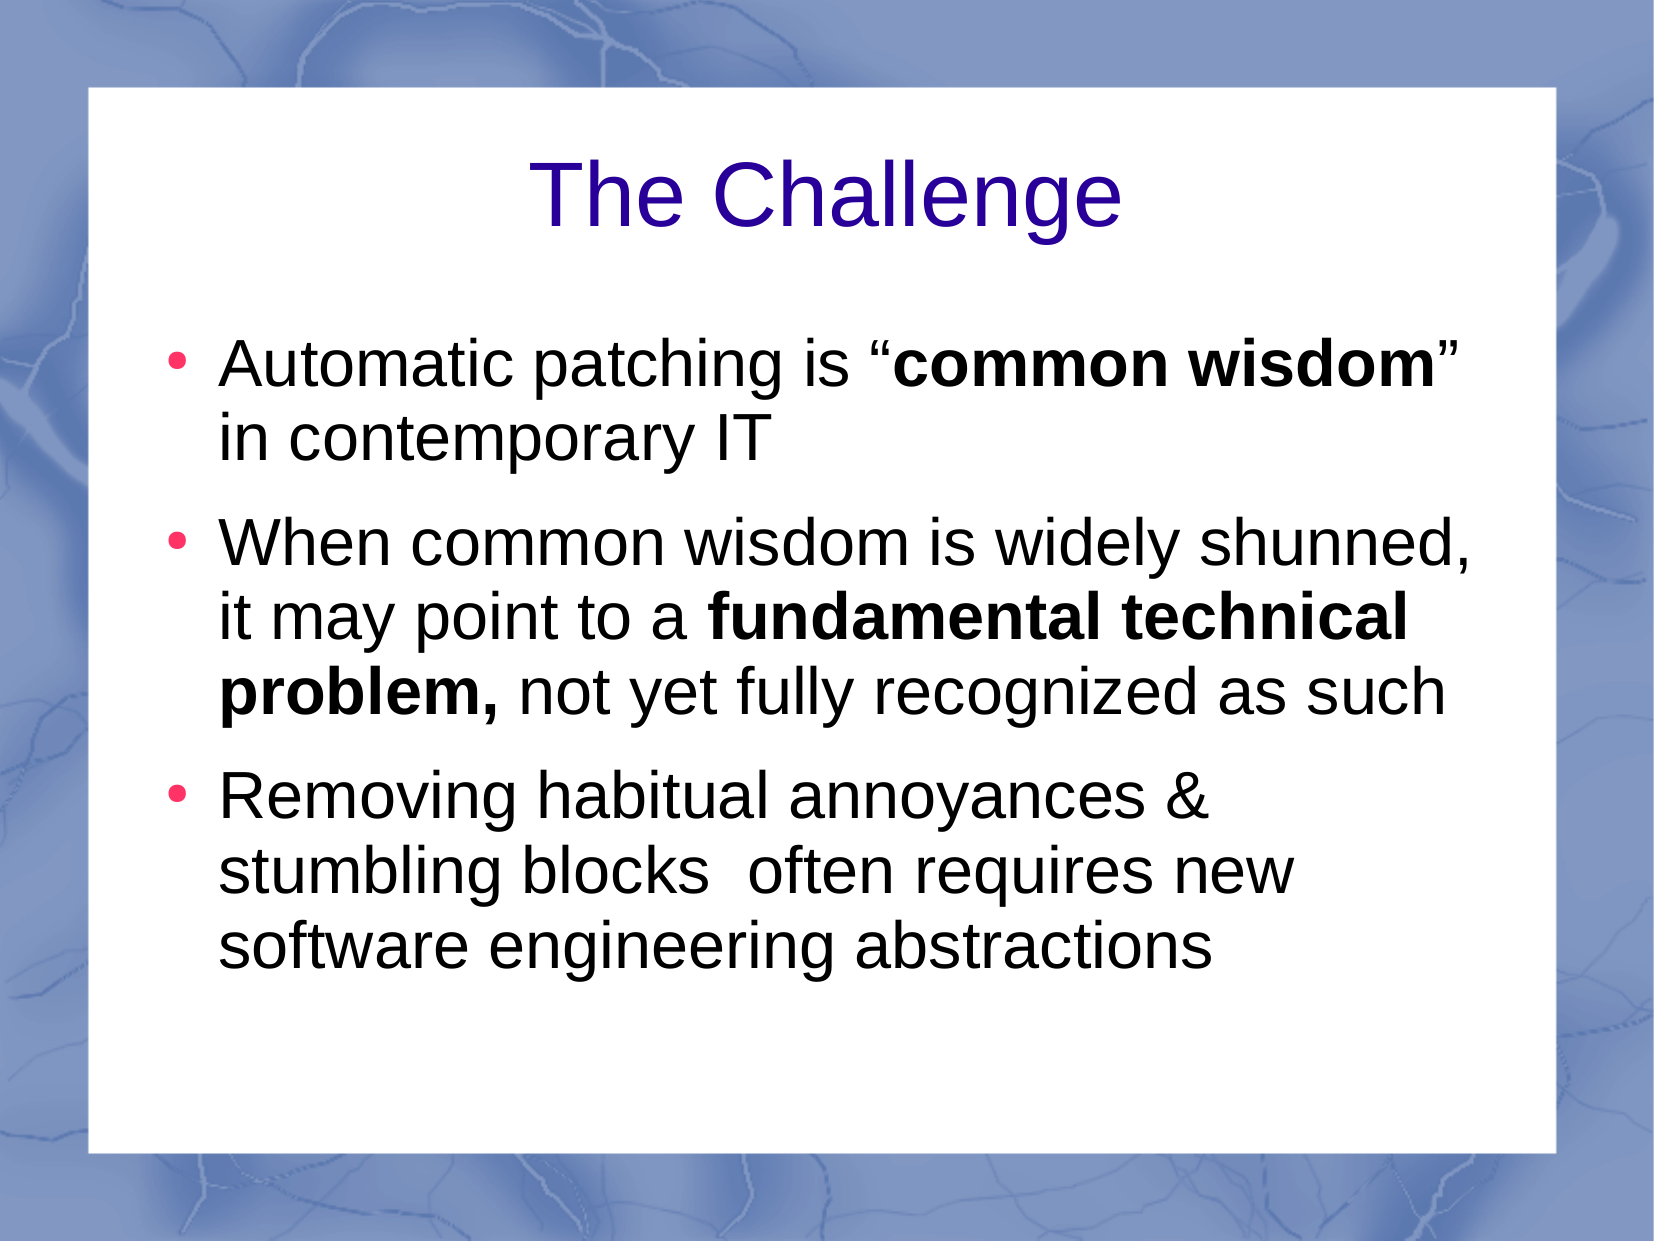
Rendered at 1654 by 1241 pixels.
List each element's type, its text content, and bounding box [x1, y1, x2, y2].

title The Challenge [118, 98, 1536, 291]
picture [0, 0, 1654, 1241]
list Automatic patching is “common wisdom” in contemporary IT When common wisdom is widely shunned, it may point to a fundamental technical problem, not yet fully recognized as such Removing habitual annoyances & stumbling blocks often requires new software engineering abstractions [147, 325, 1506, 1130]
